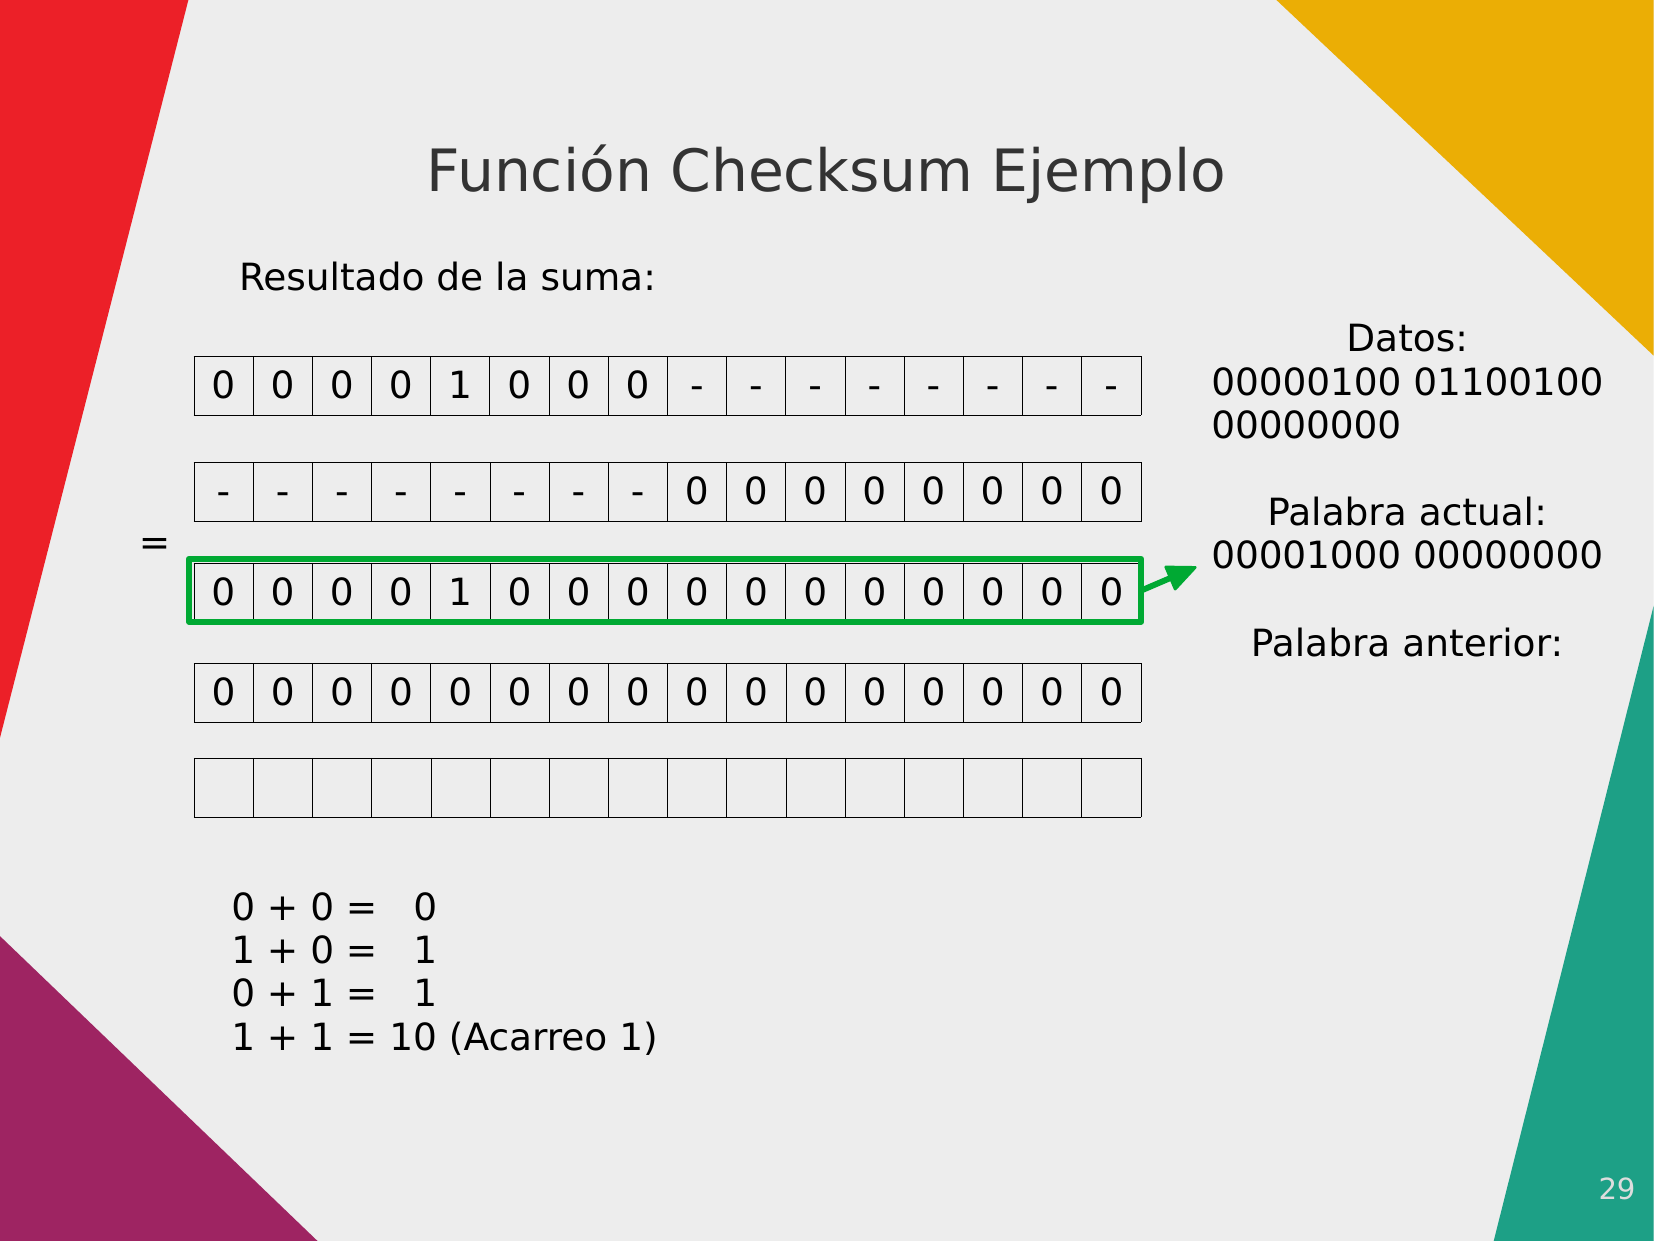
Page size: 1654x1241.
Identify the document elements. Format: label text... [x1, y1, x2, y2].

table_header 0 [431, 664, 490, 722]
table_header - [786, 357, 845, 415]
table_header 0 [550, 664, 608, 722]
table_header 0 [727, 664, 786, 722]
table_header 0 [787, 664, 845, 722]
table_header 0 [313, 564, 371, 619]
table_header 0 [786, 463, 845, 521]
table_header 0 [313, 664, 371, 722]
table_header 0 [372, 564, 430, 619]
table_header 1 [431, 357, 489, 415]
table_header [846, 759, 904, 817]
table_header 0 [1023, 664, 1081, 722]
table_header [609, 759, 667, 817]
table_header [787, 759, 845, 817]
text_box = [124, 513, 186, 573]
table_header 0 [372, 664, 430, 722]
table_header 0 [195, 564, 253, 619]
text_box 0 + 0 = 0 1 + 0 = 1 0 + 1 = 1 1 + 1 = 10 (Acarreo 1) [216, 877, 674, 1067]
table_header - [254, 463, 312, 521]
table_header 0 [195, 664, 253, 722]
table_header - [964, 357, 1022, 415]
table_header 0 [846, 664, 904, 722]
table_header - [550, 463, 608, 521]
table_header 0 [964, 664, 1022, 722]
table_header [432, 759, 490, 817]
table_header [964, 759, 1022, 817]
table_header - [313, 463, 371, 521]
table_header 0 [668, 463, 726, 521]
table_header [313, 759, 371, 817]
table_header 0 [609, 564, 667, 619]
table_header 0 [668, 564, 726, 619]
table_header 0 [490, 357, 549, 415]
table_header 0 [964, 564, 1022, 619]
table_header - [1023, 357, 1081, 415]
table_header - [195, 463, 253, 521]
table_header 0 [195, 357, 253, 415]
table_header [1023, 759, 1081, 817]
table_header 0 [491, 664, 549, 722]
table_header - [846, 357, 904, 415]
table_header 0 [609, 357, 667, 415]
table_header 0 [1082, 664, 1141, 722]
table_header 0 [491, 564, 549, 619]
table_header - [668, 357, 726, 415]
table_header 0 [905, 564, 963, 619]
table_header [1082, 759, 1141, 817]
table_header 0 [727, 564, 785, 619]
table_header 0 [550, 357, 608, 415]
table_header 0 [1023, 564, 1081, 619]
table_header 0 [786, 564, 845, 619]
table_header 0 [905, 664, 963, 722]
table_header 0 [727, 463, 785, 521]
table_header - [609, 463, 667, 521]
table_header [905, 759, 963, 817]
table_header 1 [431, 564, 490, 619]
table_header - [431, 463, 490, 521]
table_header - [372, 463, 430, 521]
table_header 0 [1082, 564, 1138, 619]
table_header 0 [254, 357, 312, 415]
text_box Resultado de la suma: [224, 248, 672, 307]
table_header 0 [550, 564, 608, 619]
text_box Datos: 00000100 01100100 00000000 Palabra actual: 00001000 00000000 Palabra anterior: [1196, 309, 1619, 1021]
table_header 0 [254, 564, 312, 619]
table_header 0 [313, 357, 371, 415]
title Función Checksum Ejemplo [114, 73, 1539, 271]
table_header [727, 759, 786, 817]
table_header - [1082, 357, 1141, 415]
table_header 0 [846, 463, 904, 521]
table_header 0 [668, 664, 726, 722]
table_header [491, 759, 549, 817]
table_header [550, 759, 608, 817]
table_header [372, 759, 431, 817]
table_header [195, 759, 253, 817]
table_header 0 [372, 357, 430, 415]
table_header - [491, 463, 549, 521]
table_header [668, 759, 726, 817]
table_header 0 [1023, 463, 1081, 521]
table_header - [727, 357, 785, 415]
table_header 0 [254, 664, 312, 722]
table_header - [905, 357, 963, 415]
table_header 0 [846, 564, 904, 619]
table_header 0 [609, 664, 667, 722]
table_header 0 [964, 463, 1022, 521]
table_header 0 [905, 463, 963, 521]
table_header [254, 759, 312, 817]
table_header 0 [1082, 463, 1141, 521]
